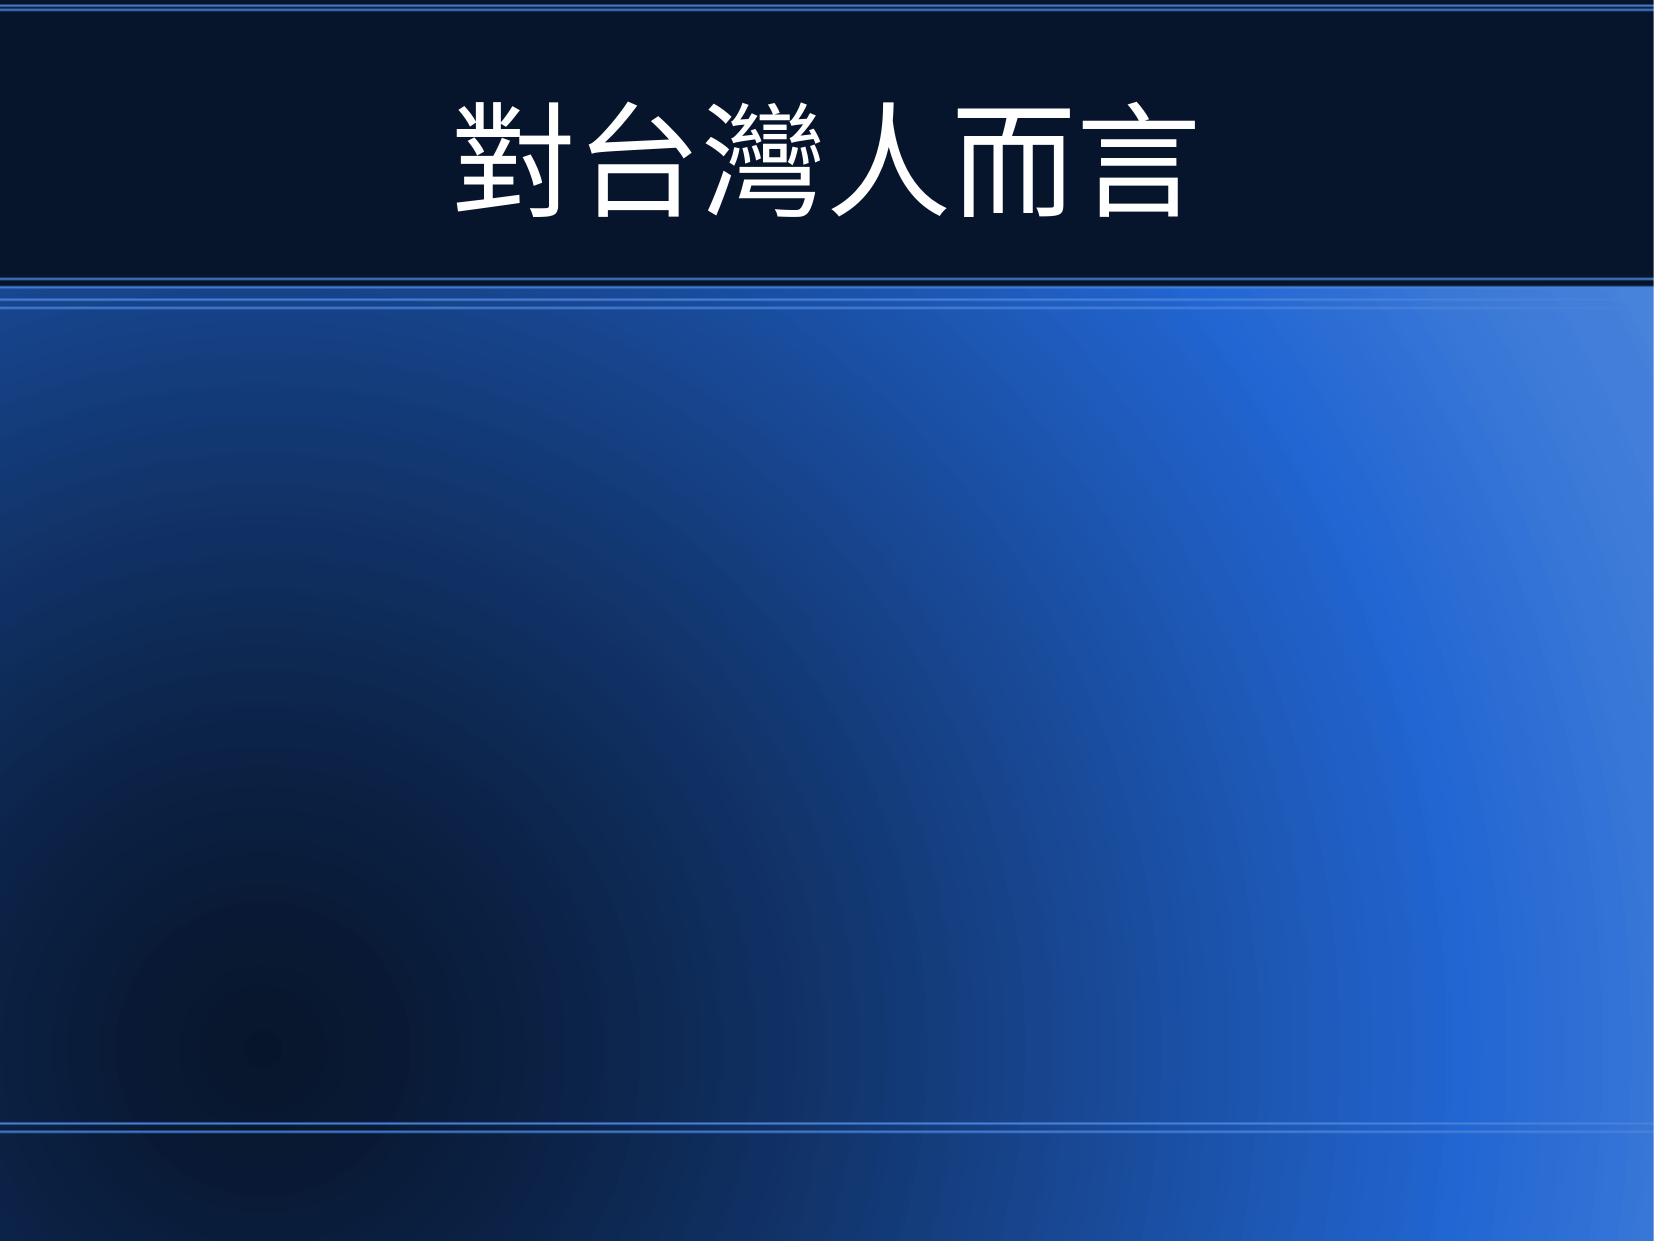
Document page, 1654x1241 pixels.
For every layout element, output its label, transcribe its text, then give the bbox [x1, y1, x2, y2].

title 對台灣人而言 [82, 49, 1571, 257]
picture [0, 0, 1654, 1241]
